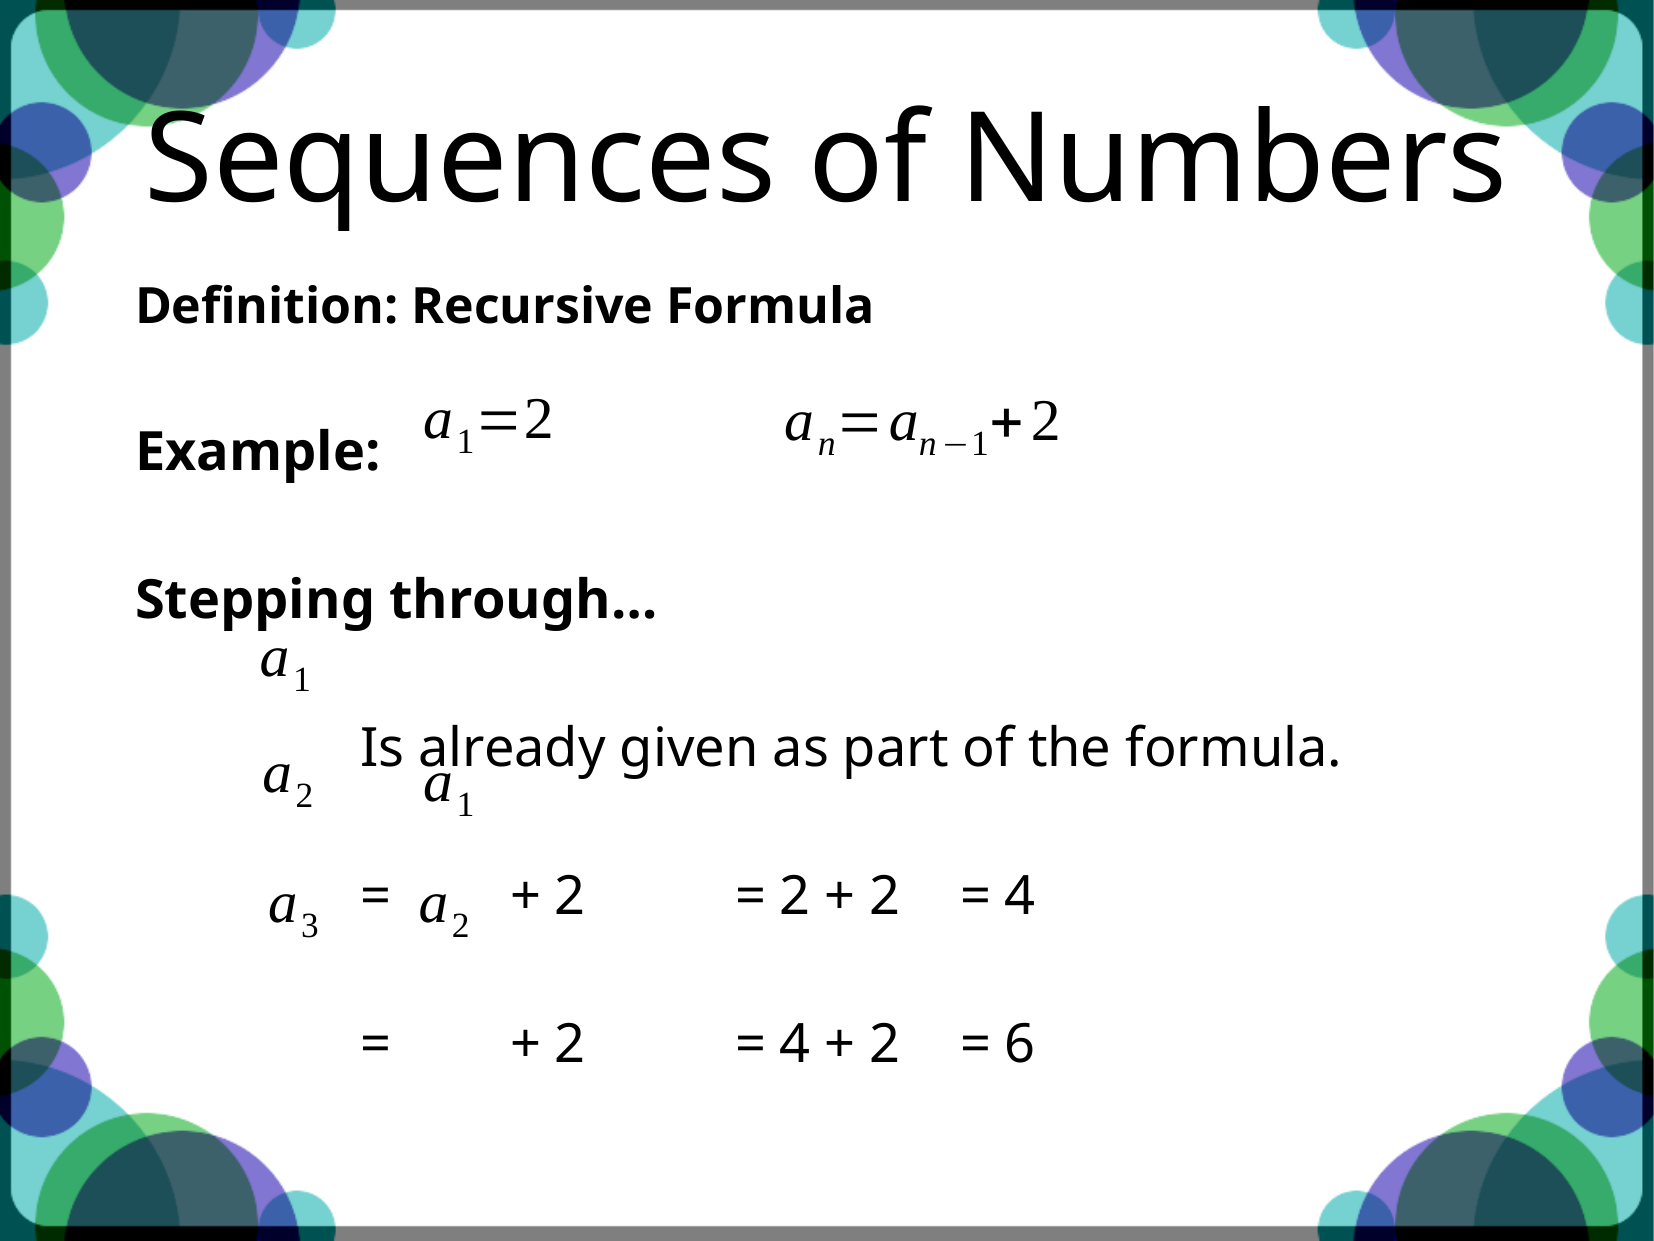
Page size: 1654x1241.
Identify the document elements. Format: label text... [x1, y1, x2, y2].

chart [403, 870, 483, 945]
text_box Definition: Recursive Formula Example: Stepping through… Is already given as part of the formula. = + 2 = 2 + 2 = 4 = + 2 = 4 + 2 = 6 [135, 270, 1531, 1056]
chart [408, 750, 488, 825]
title Sequences of Numbers [82, 49, 1571, 257]
chart [244, 624, 324, 699]
chart [253, 871, 333, 946]
chart [408, 387, 569, 462]
chart [247, 741, 327, 816]
chart [769, 388, 1074, 463]
picture [0, 0, 1654, 1241]
